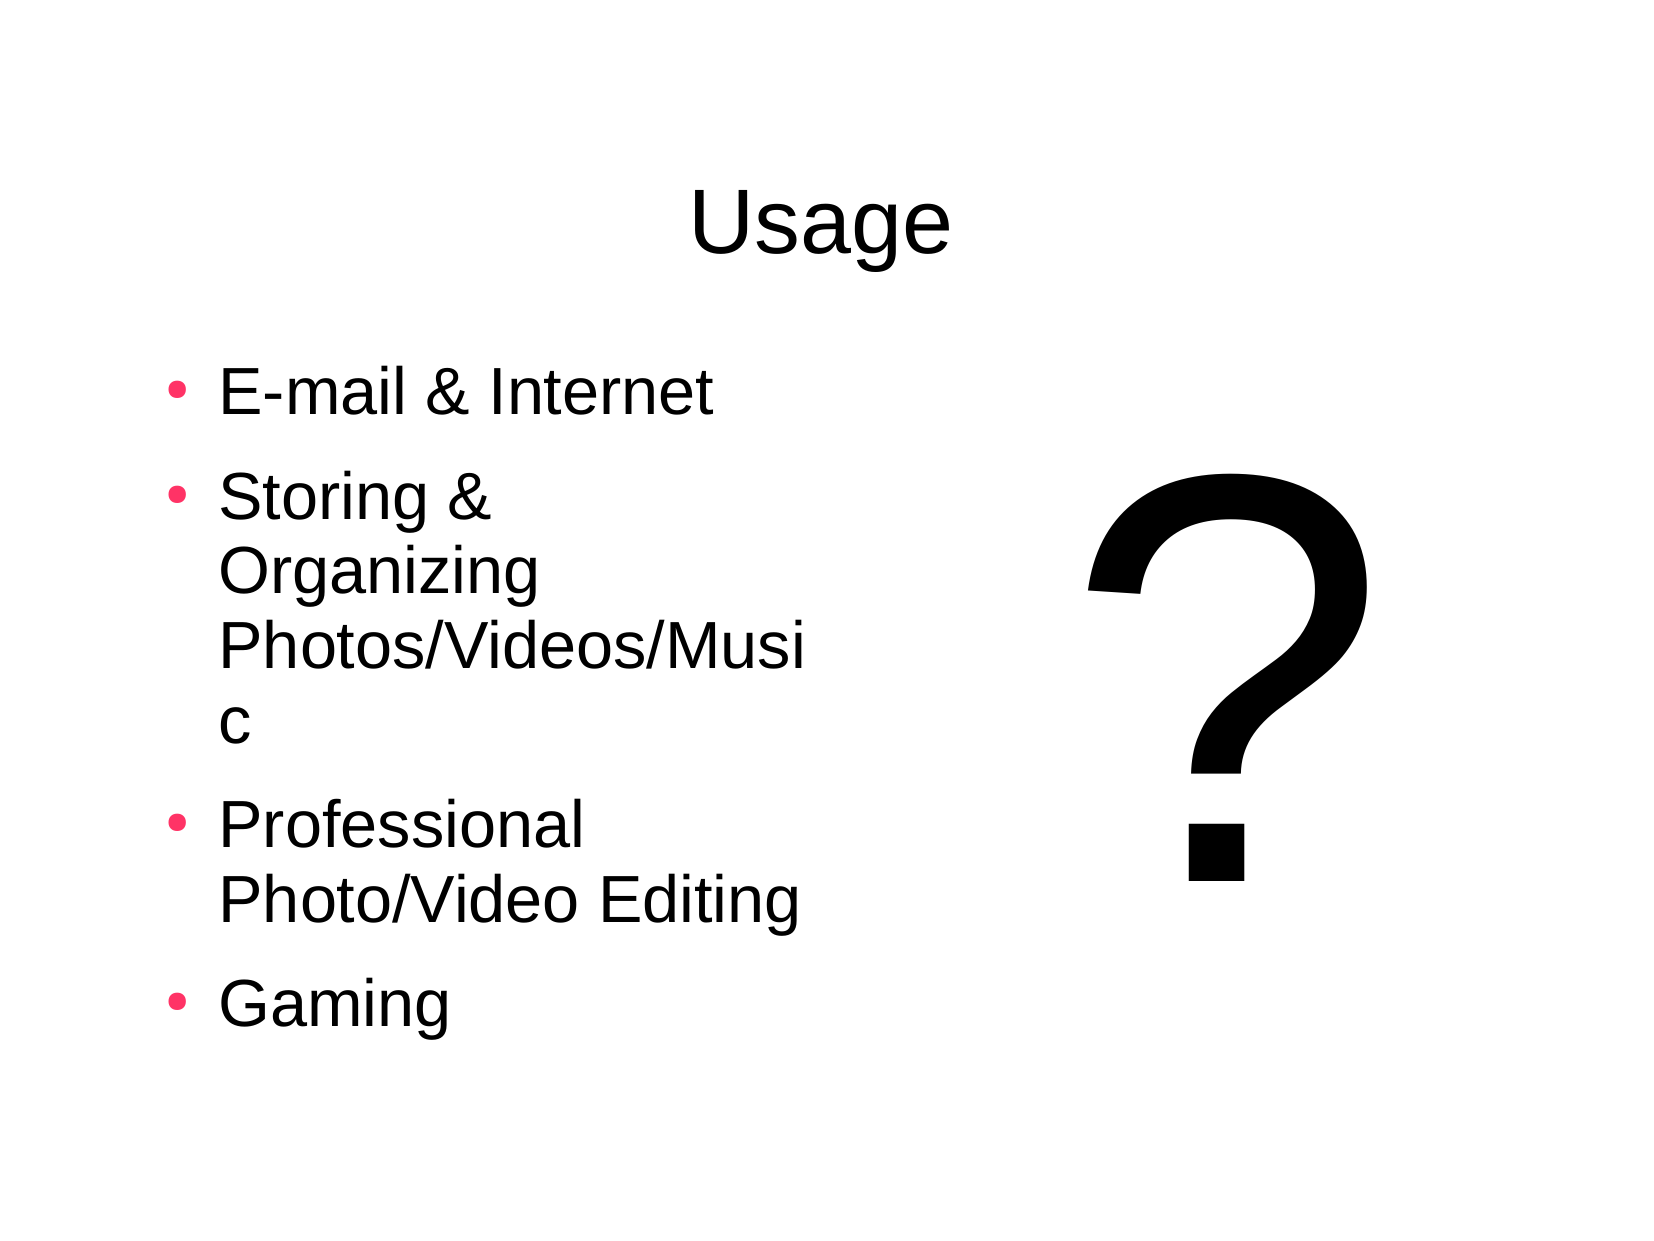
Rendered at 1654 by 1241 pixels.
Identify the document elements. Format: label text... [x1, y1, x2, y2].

title Usage [135, 117, 1506, 325]
list E-mail & Internet Storing & Organizing Photos/Videos/Music Professional Photo/Video Editing Gaming [147, 354, 811, 1064]
text_box ? [1050, 346, 1404, 1013]
